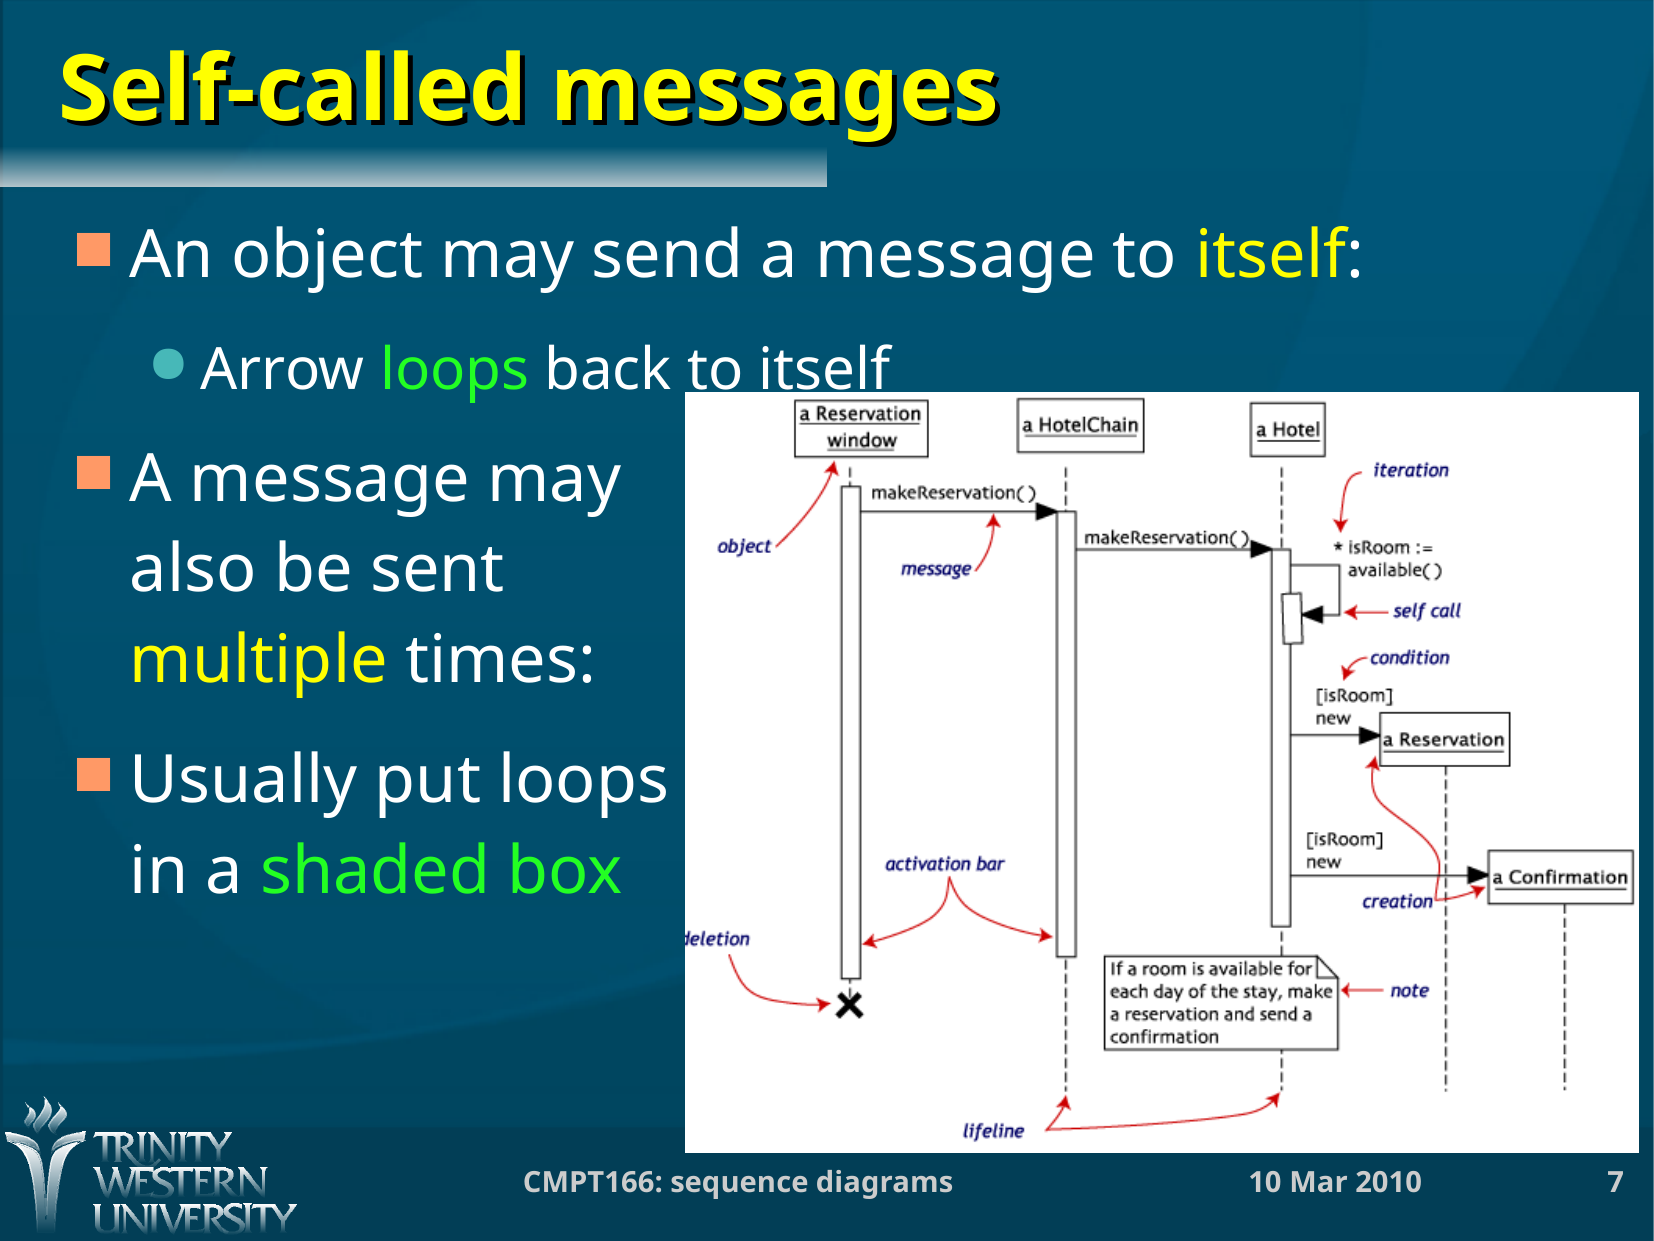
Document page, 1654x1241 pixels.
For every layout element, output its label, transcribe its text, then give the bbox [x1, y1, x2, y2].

title Classes of patterns (GoF) [0, 154, 827, 158]
title Self-called messages [59, 19, 1595, 148]
list An object may send a message to itself: Arrow loops back to itself A message may also be sent multiple times: Usually put loops in a shaded box [59, 206, 1625, 1026]
picture [686, 393, 1638, 1152]
picture [38, 1227, 54, 1232]
